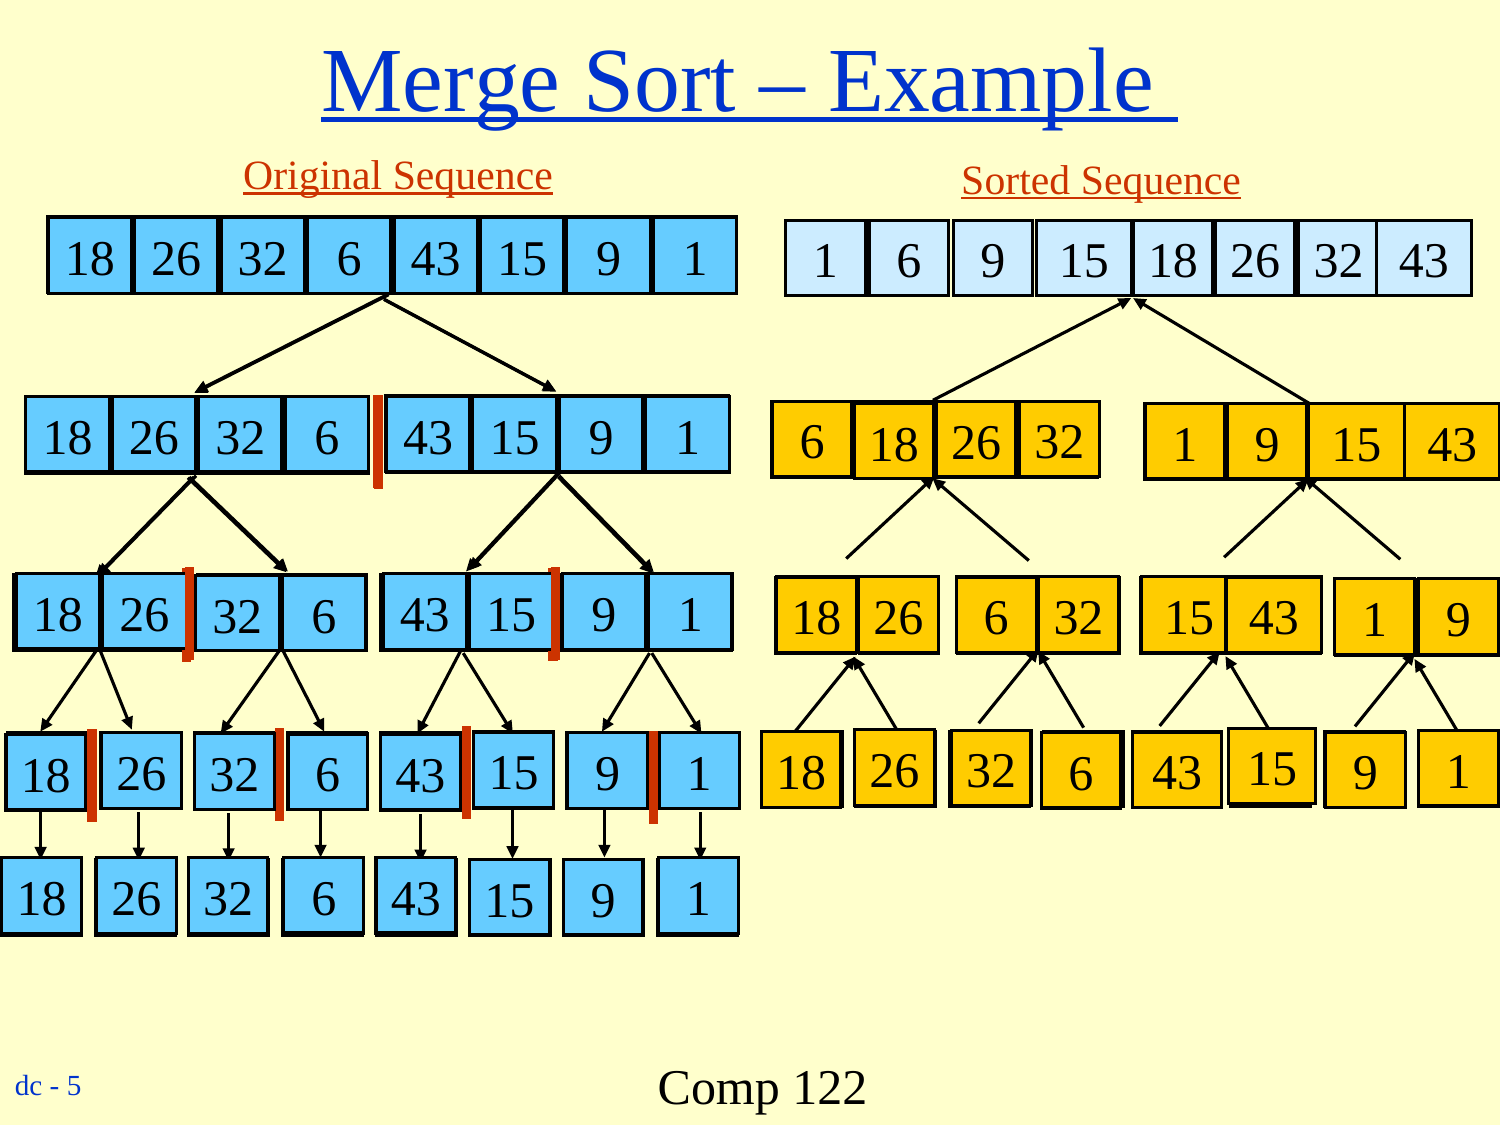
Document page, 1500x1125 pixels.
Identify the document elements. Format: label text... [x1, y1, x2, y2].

text_box 43 [386, 396, 470, 473]
text_box 18 [25, 396, 110, 473]
text_box 43 [376, 857, 456, 933]
text_box 15 [473, 731, 554, 808]
text_box 1 [653, 217, 737, 294]
text_box 43 [1376, 220, 1472, 296]
text_box 9 [559, 396, 643, 473]
text_box 32 [195, 575, 280, 651]
text_box 26 [134, 217, 218, 294]
text_box 18 [5, 734, 86, 811]
text_box 6 [868, 220, 949, 296]
text_box 18 [13, 574, 94, 651]
text_box 6 [287, 734, 368, 810]
text_box 6 [285, 396, 369, 473]
text_box 6 [1043, 731, 1124, 807]
text_box 6 [282, 575, 366, 651]
text_box 43 [380, 734, 461, 811]
text_box 6 [1041, 732, 1121, 808]
text_box 15 [472, 396, 557, 473]
text_box 1 [1418, 730, 1499, 806]
text_box 32 [194, 733, 275, 810]
text_box 15 [469, 573, 551, 650]
text_box 9 [1325, 732, 1406, 808]
text_box 15 [1228, 728, 1316, 804]
text_box 1 [1145, 403, 1225, 480]
text_box 1 [1334, 578, 1415, 655]
text_box 9 [1227, 403, 1308, 479]
text_box 18 [1, 857, 82, 934]
text_box 26 [1215, 220, 1296, 296]
text_box 9 [953, 220, 1033, 296]
text_box 32 [1038, 576, 1119, 653]
text_box 43 [376, 859, 457, 936]
text_box 6 [772, 401, 853, 477]
text_box 6 [307, 217, 391, 294]
text_box 32 [198, 396, 283, 473]
text_box 9 [1418, 578, 1499, 655]
text_box 26 [96, 857, 177, 934]
text_box 18 [854, 403, 934, 479]
text_box 1 [645, 396, 730, 473]
text_box 43 [393, 217, 478, 294]
text_box 1 [659, 732, 740, 809]
text_box 6 [282, 859, 363, 936]
text_box 18 [776, 577, 857, 653]
text_box 18 [1133, 220, 1213, 296]
text_box 9 [562, 573, 646, 650]
text_box 26 [936, 401, 1016, 477]
text_box Sorted Sequence [946, 145, 1257, 211]
text_box 26 [112, 396, 196, 473]
text_box 15 [1308, 403, 1404, 479]
text_box 32 [188, 857, 268, 934]
text_box 43 [380, 574, 458, 651]
text_box 32 [221, 217, 305, 294]
text_box 9 [567, 732, 648, 809]
text_box 1 [648, 573, 733, 650]
text_box 15 [1141, 576, 1238, 653]
text_box 6 [956, 577, 1037, 653]
text_box 18 [48, 217, 132, 294]
text_box 1 [658, 857, 739, 934]
text_box 26 [854, 729, 935, 806]
text_box 43 [1132, 731, 1222, 808]
text_box 1 [785, 220, 866, 296]
text_box 32 [951, 730, 1031, 806]
text_box 9 [563, 859, 643, 936]
text_box 26 [858, 576, 939, 653]
text_box 15 [1036, 220, 1132, 296]
text_box 15 [469, 859, 550, 936]
text_box 43 [1404, 403, 1500, 480]
text_box 9 [566, 217, 651, 294]
text_box 18 [761, 731, 841, 808]
text_box 15 [480, 217, 564, 294]
text_box 18 [16, 573, 100, 649]
text_box 32 [1019, 401, 1100, 477]
text_box 43 [1226, 577, 1322, 653]
text_box Original Sequence [228, 140, 568, 207]
text_box 32 [1298, 220, 1376, 296]
text_box 26 [102, 573, 185, 649]
text_box 43 [383, 573, 467, 650]
title Merge Sort – Example [0, 0, 1500, 150]
text_box 26 [101, 732, 182, 809]
text_box 6 [283, 857, 364, 933]
